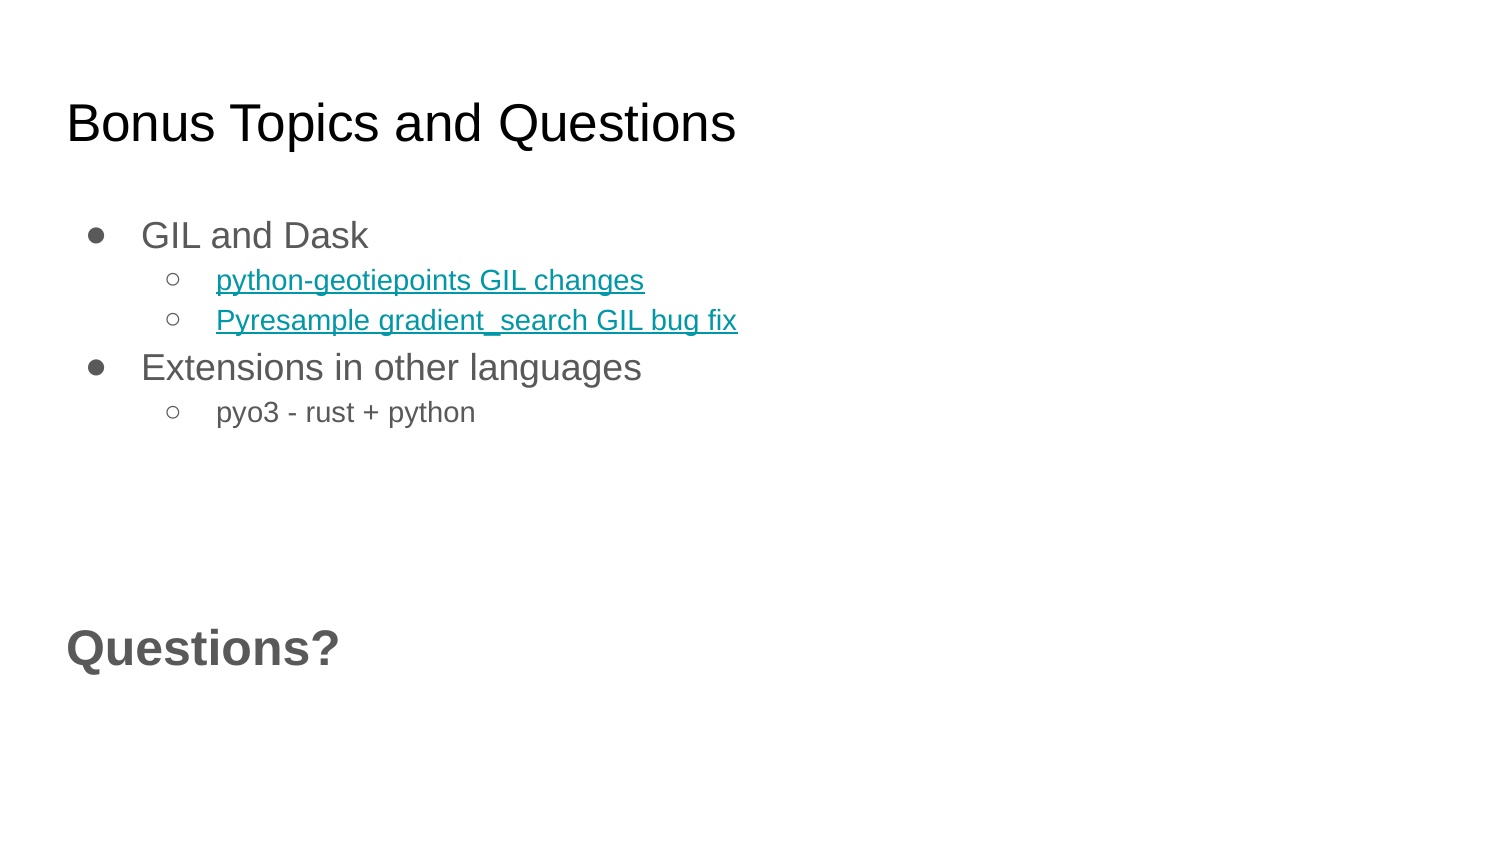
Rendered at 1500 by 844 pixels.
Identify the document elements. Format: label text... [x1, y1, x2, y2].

title Bonus Topics and Questions [51, 72, 1449, 167]
list GIL and Dask python-geotiepoints GIL changes Pyresample gradient_search GIL bug fix Extensions in other languages pyo3 - rust + python Questions? [51, 189, 1449, 750]
